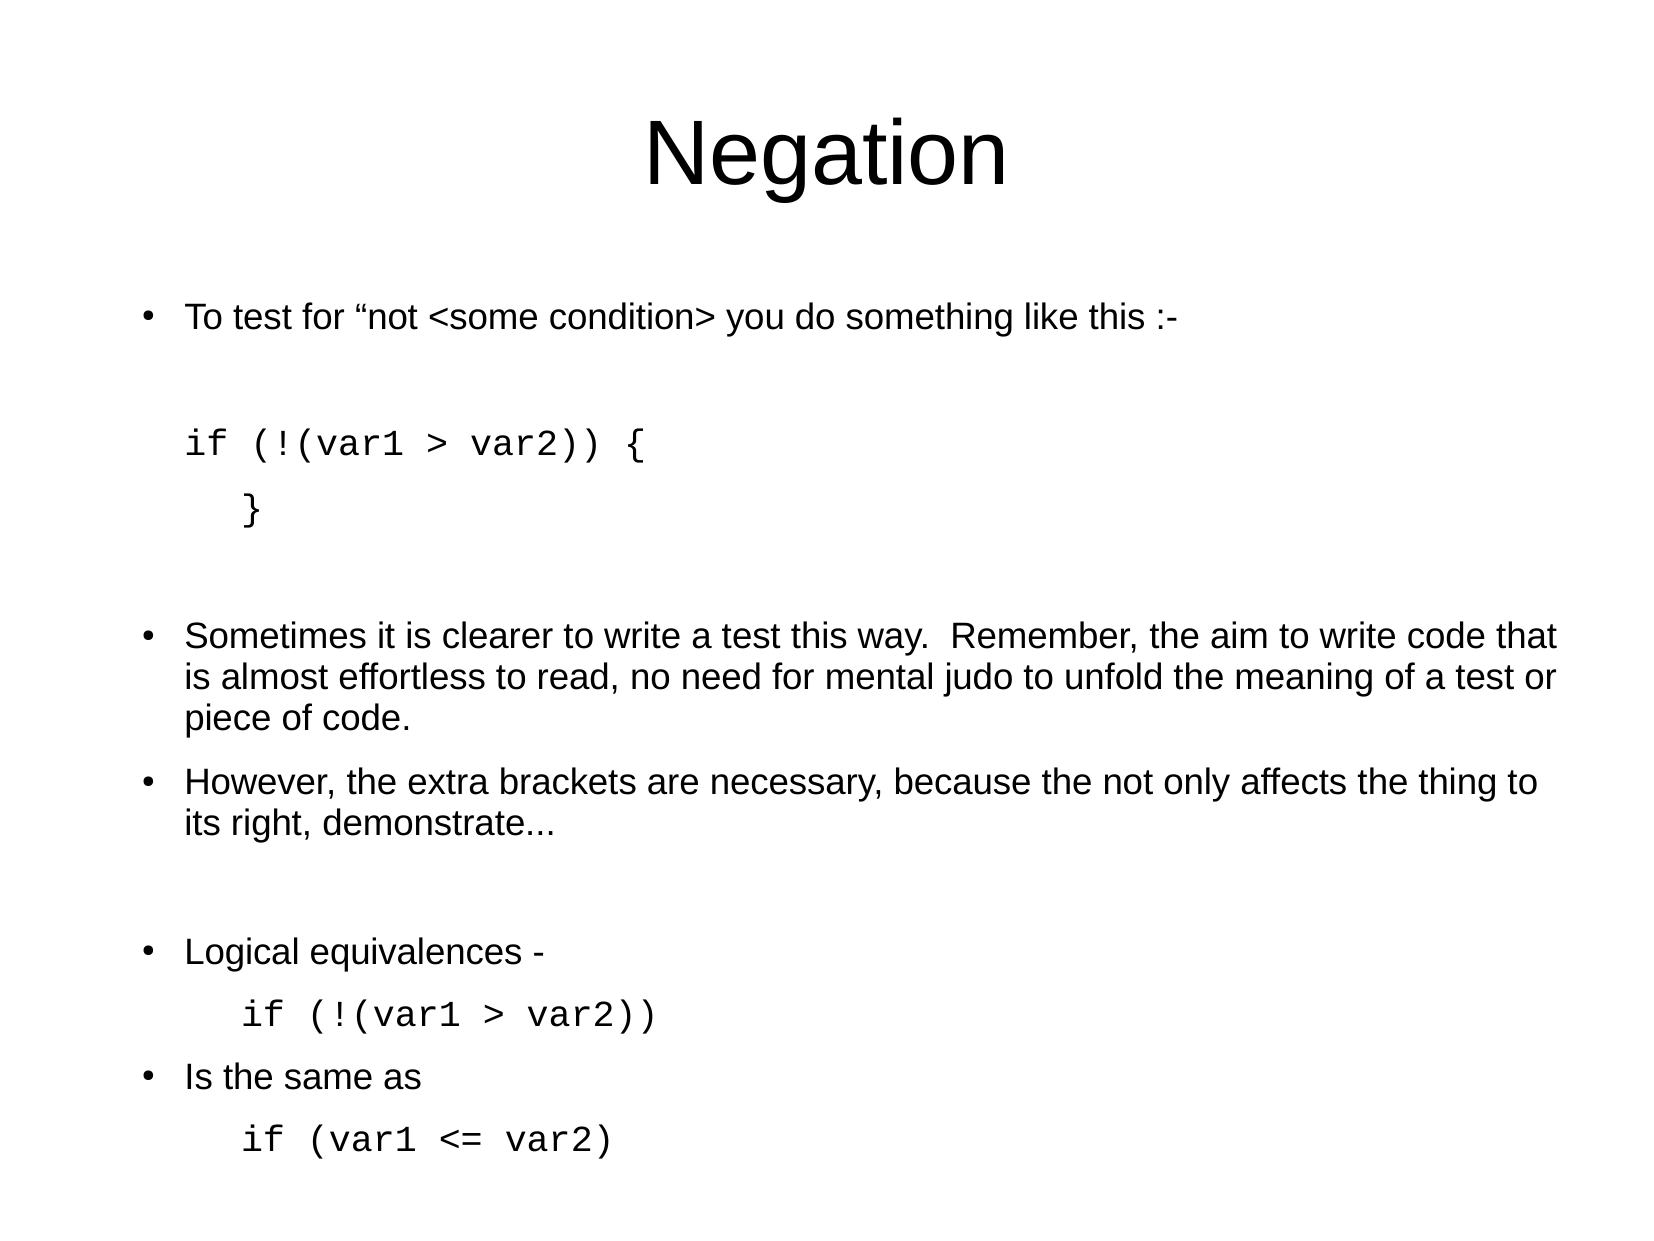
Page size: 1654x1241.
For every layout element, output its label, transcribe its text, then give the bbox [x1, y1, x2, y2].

list To test for “not <some condition> you do something like this :- if (!(var1 > var2)) { } Sometimes it is clearer to write a test this way. Remember, the aim to write code that is almost effortless to read, no need for mental judo to unfold the meaning of a test or piece of code. However, the extra brackets are necessary, because the not only affects the thing to its right, demonstrate... Logical equivalences - if (!(var1 > var2)) Is the same as if (var1 <= var2) [127, 296, 1583, 1170]
title Negation [82, 49, 1571, 257]
